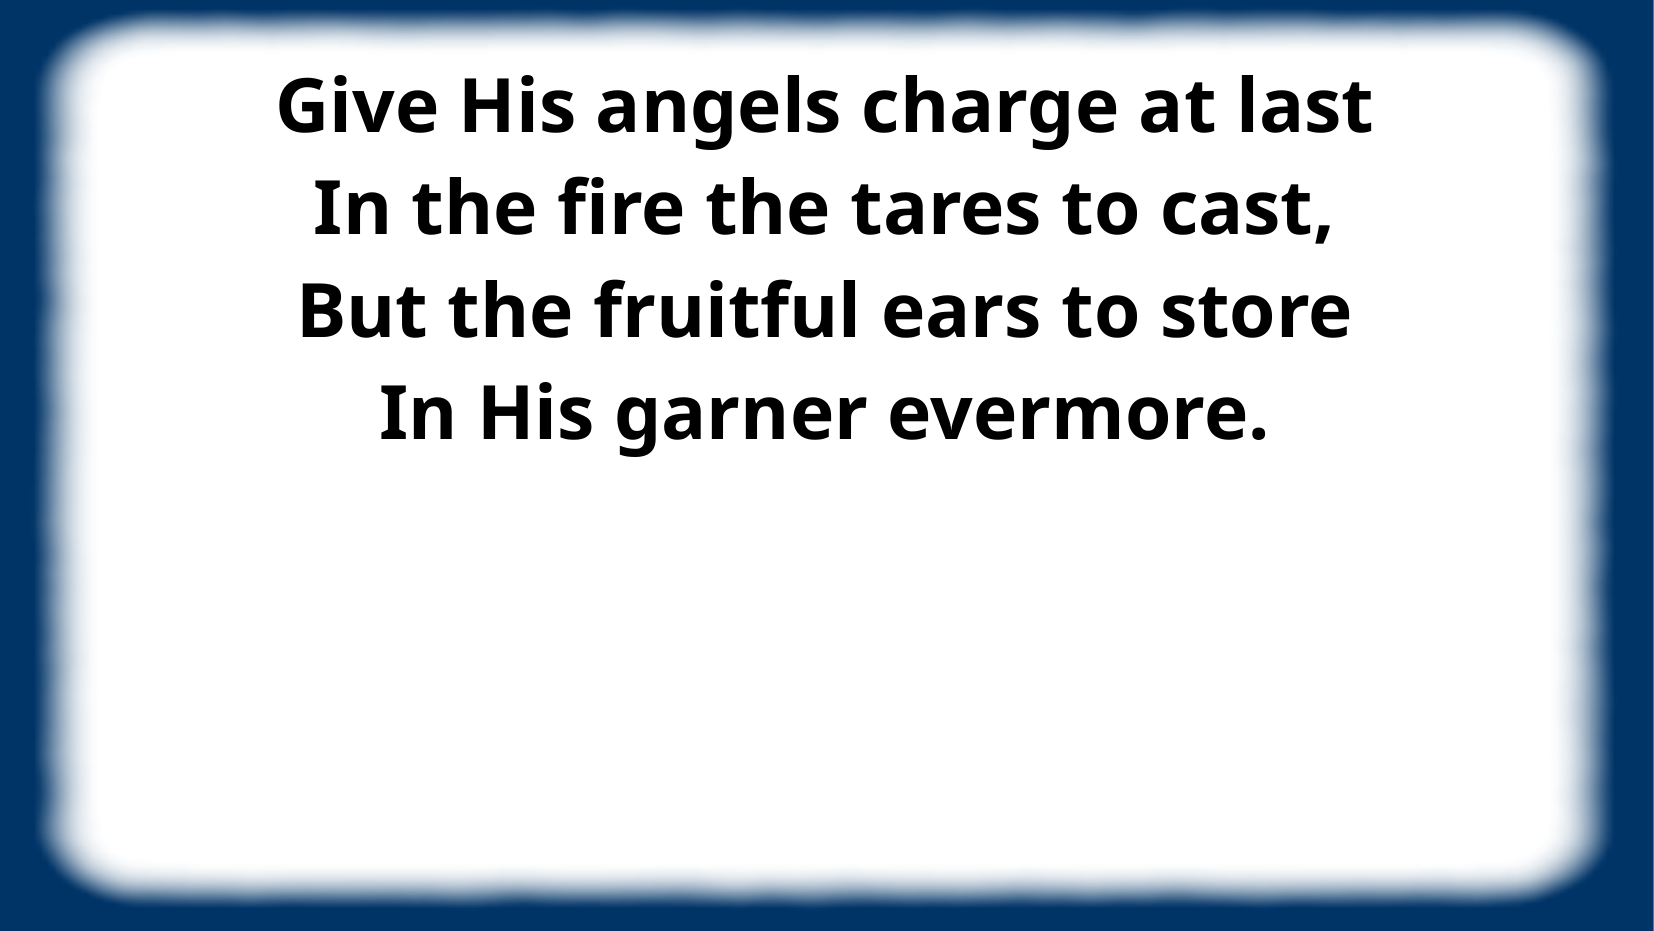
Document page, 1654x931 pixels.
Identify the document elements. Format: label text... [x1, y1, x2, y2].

picture [0, 0, 1654, 931]
text_box Give His angels charge at last In the fire the tares to cast, But the fruitful ears to store In His garner evermore. [105, 45, 1546, 460]
